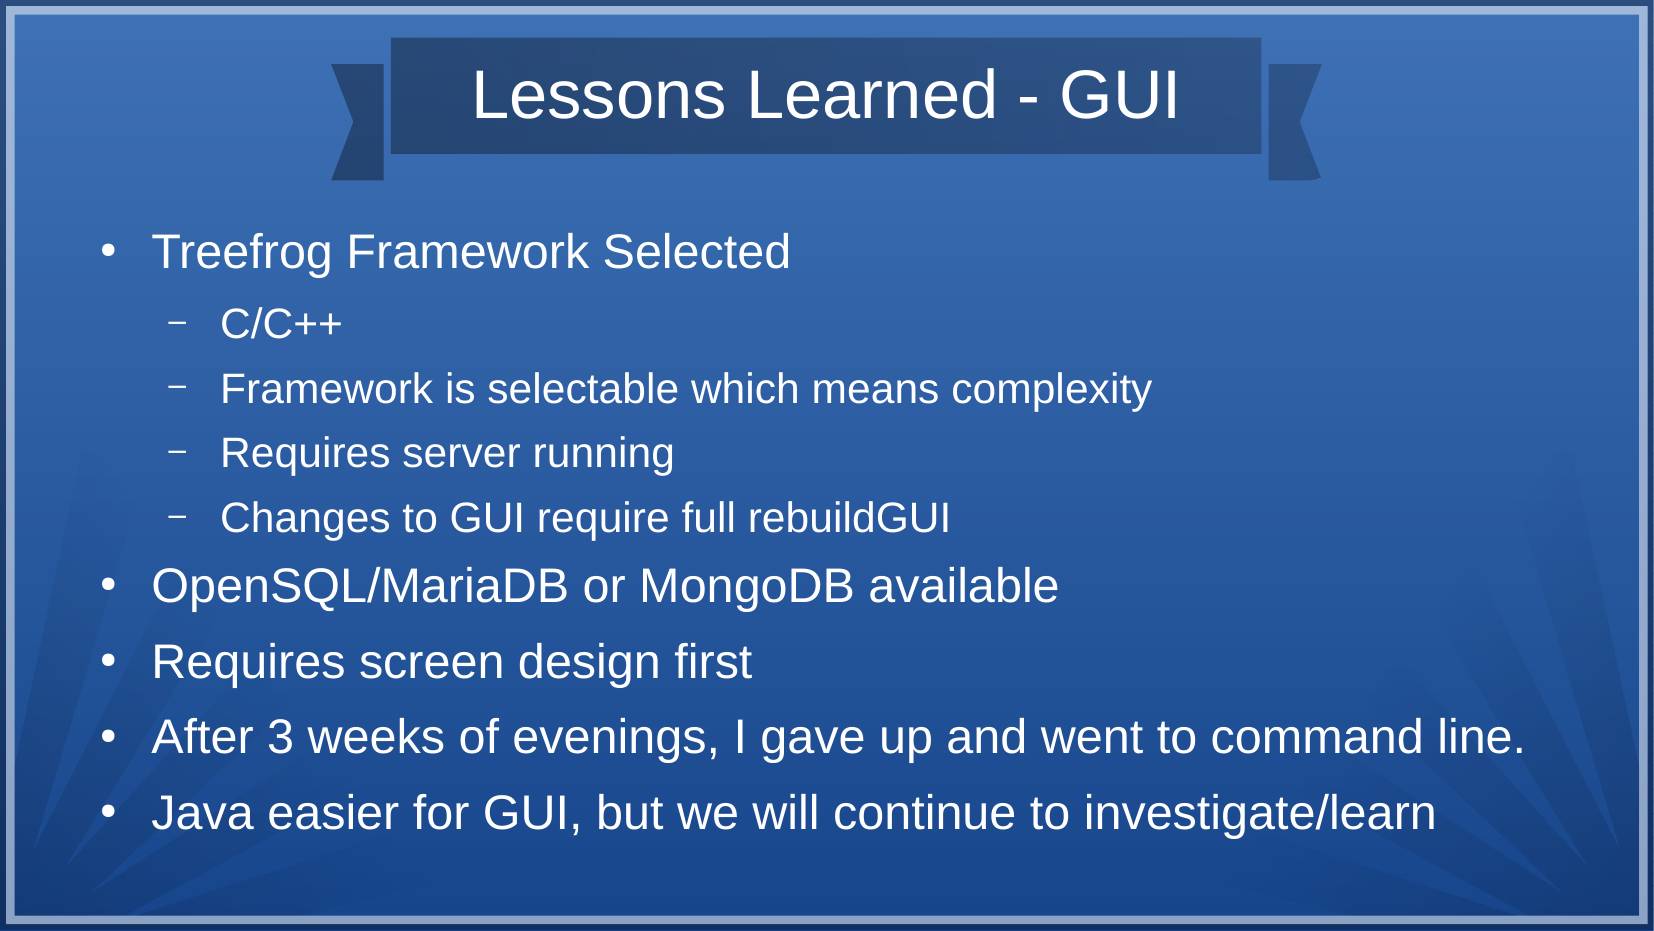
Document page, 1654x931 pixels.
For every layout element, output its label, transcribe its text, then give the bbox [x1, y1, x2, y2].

list Treefrog Framework Selected C/C++ Framework is selectable which means complexity Requires server running Changes to GUI require full rebuildGUI OpenSQL/MariaDB or MongoDB available Requires screen design first After 3 weeks of evenings, I gave up and went to command line. Java easier for GUI, but we will continue to investigate/learn [82, 224, 1571, 848]
title Lessons Learned - GUI [389, 35, 1264, 154]
